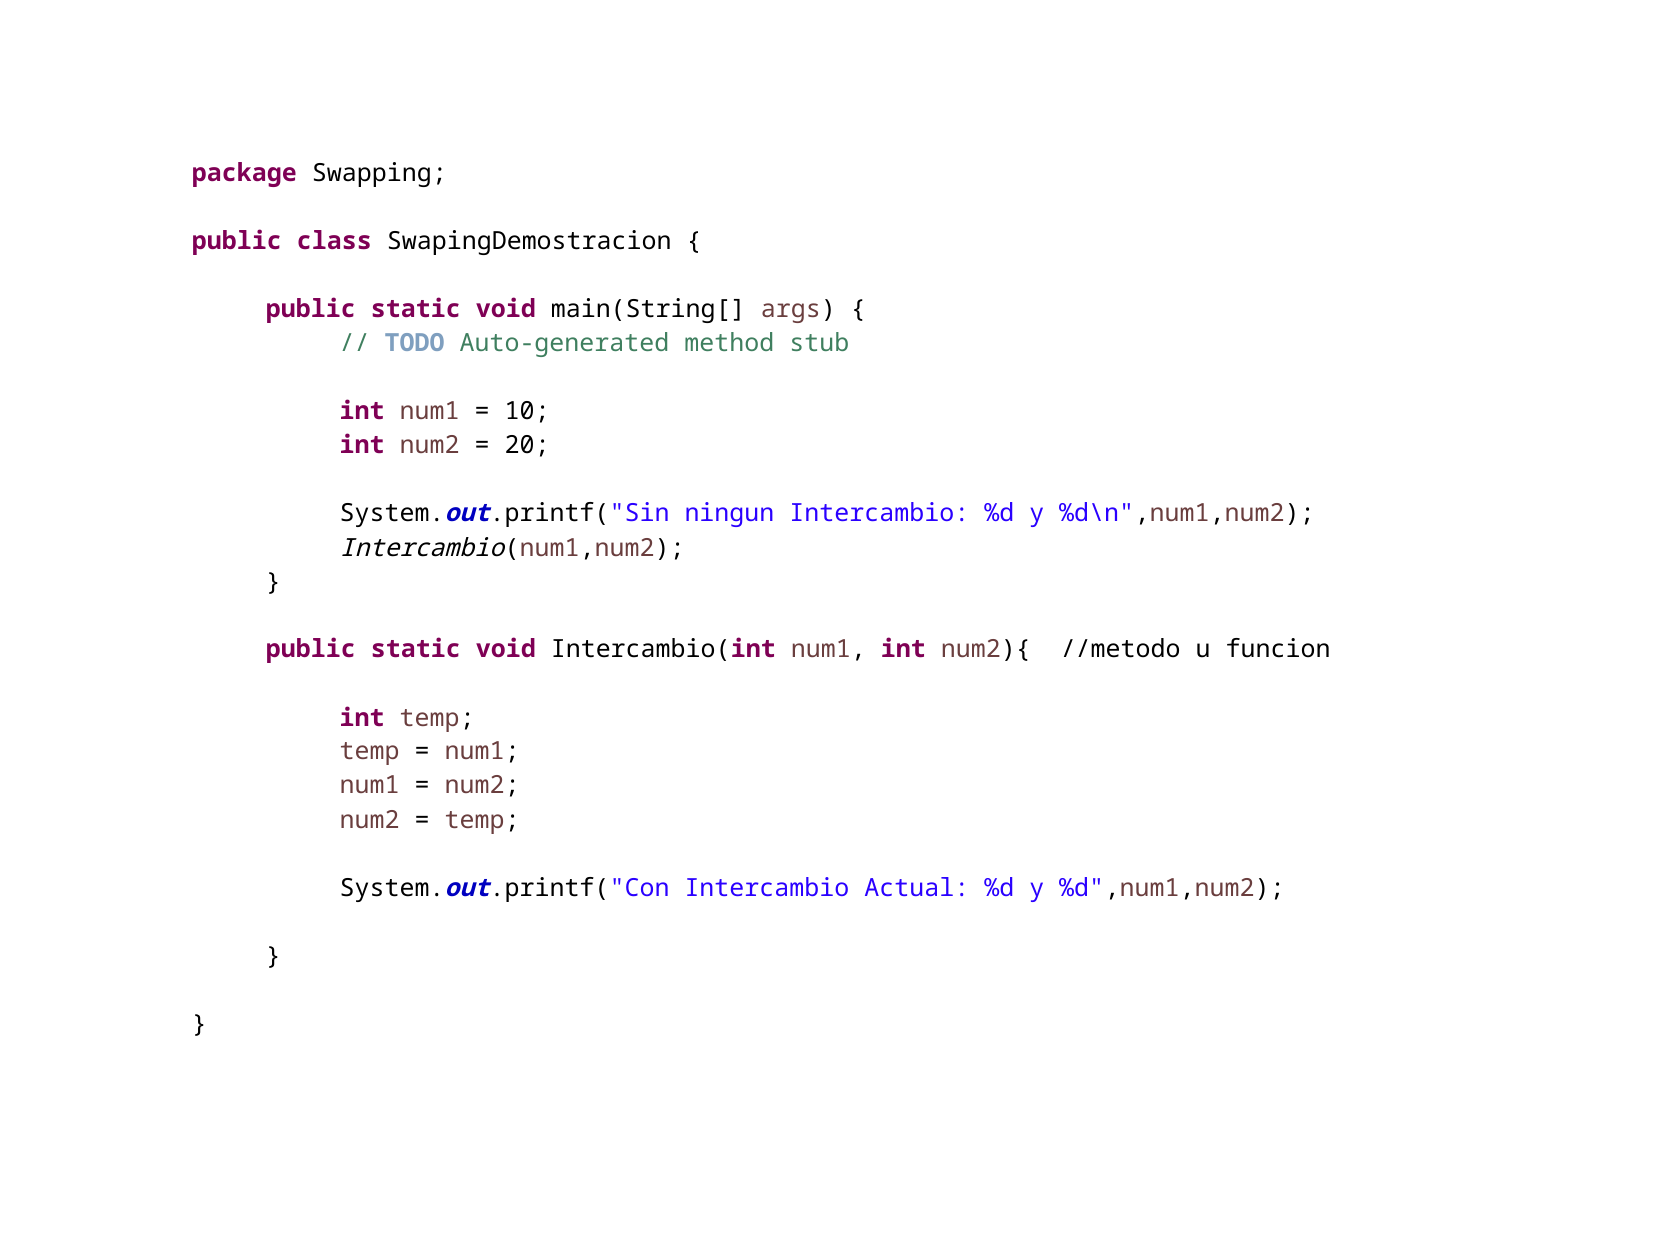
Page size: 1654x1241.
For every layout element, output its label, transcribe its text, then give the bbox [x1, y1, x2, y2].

text_box package Swapping; public class SwapingDemostracion { public static void main(String[] args) { // TODO Auto-generated method stub int num1 = 10; int num2 = 20; System.out.printf("Sin ningun Intercambio: %d y %d\n",num1,num2); Intercambio(num1,num2); } public static void Intercambio(int num1, int num2){ //metodo u funcion int temp; temp = num1; num1 = num2; num2 = temp; System.out.printf("Con Intercambio Actual: %d y %d",num1,num2); } } [177, 147, 1447, 1093]
